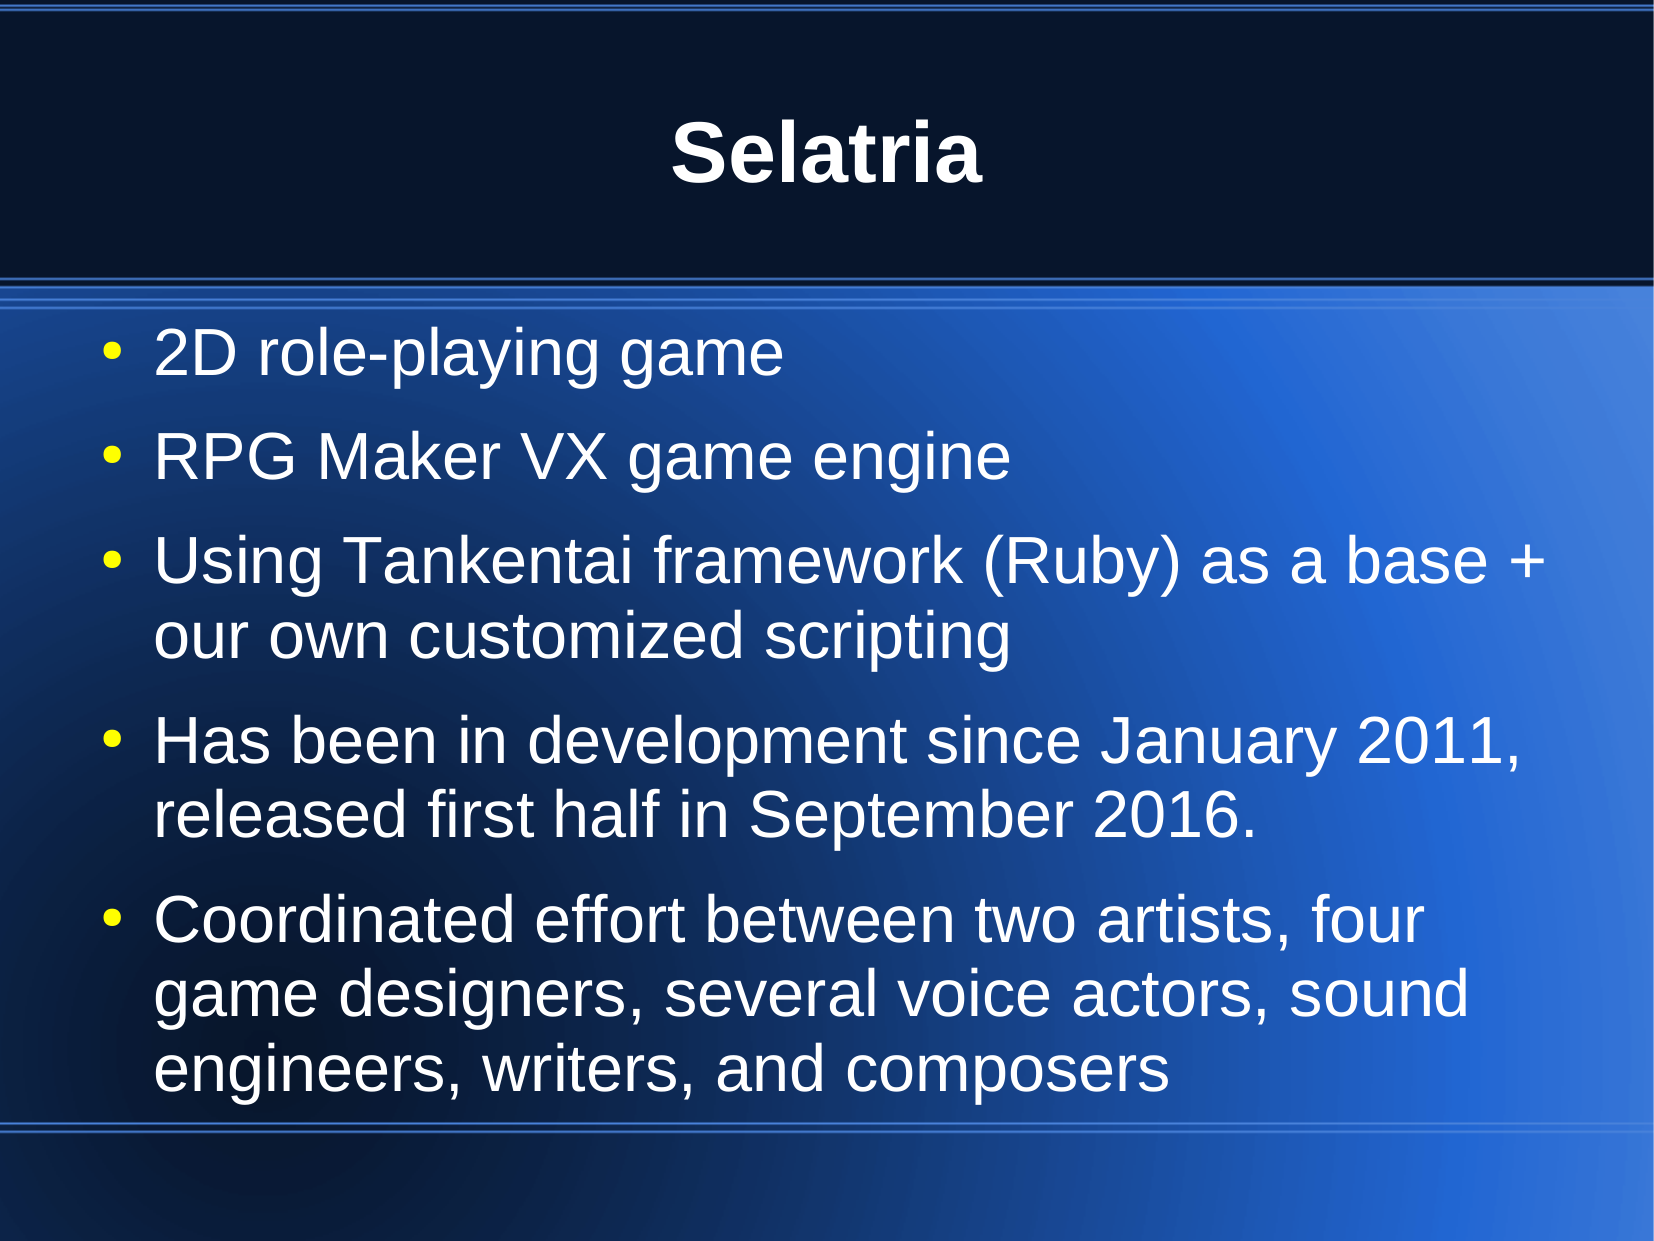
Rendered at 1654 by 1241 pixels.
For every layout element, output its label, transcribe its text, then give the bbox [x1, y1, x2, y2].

picture [0, 0, 1654, 1241]
list 2D role-playing game RPG Maker VX game engine Using Tankentai framework (Ruby) as a base + our own customized scripting Has been in development since January 2011, released first half in September 2016. Coordinated effort between two artists, four game designers, several voice actors, sound engineers, writers, and composers [82, 315, 1571, 1147]
title Selatria [82, 49, 1571, 257]
